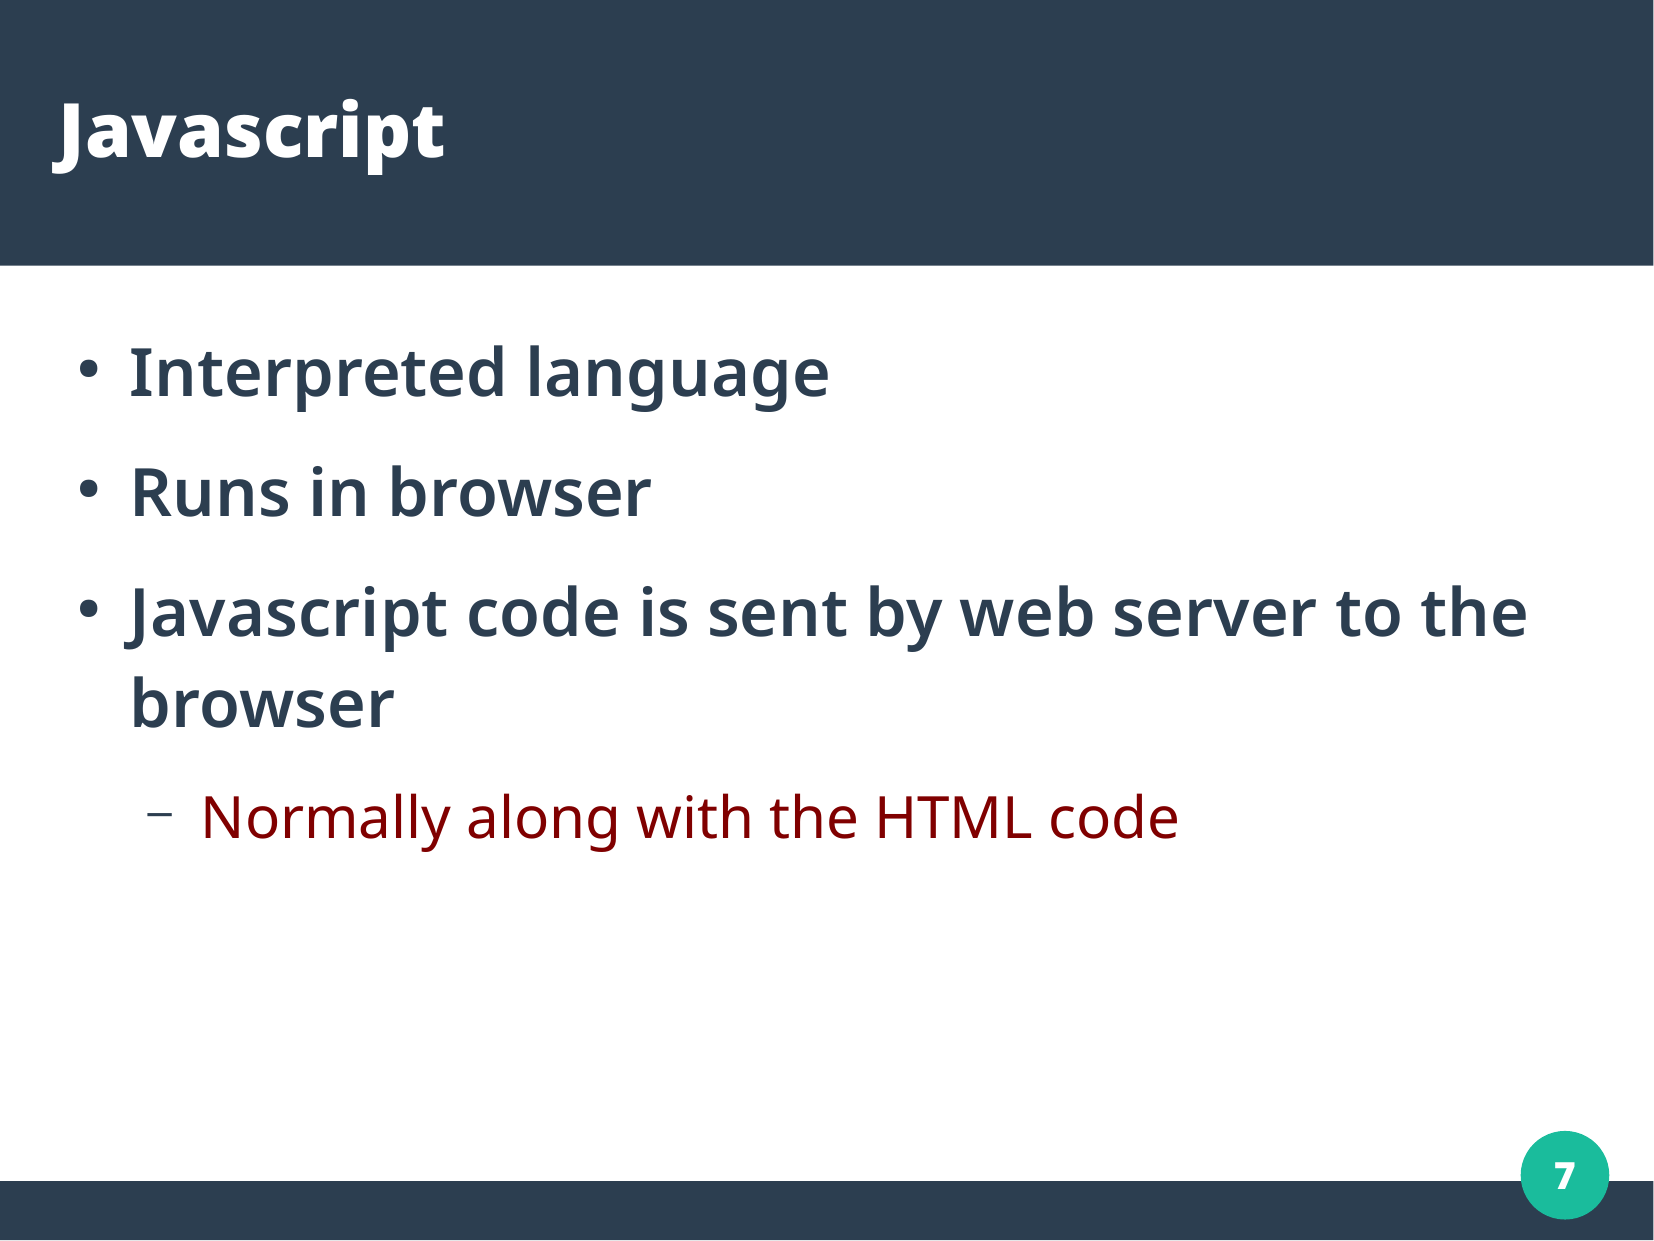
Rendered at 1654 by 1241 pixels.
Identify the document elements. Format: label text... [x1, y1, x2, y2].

list Interpreted language Runs in browser Javascript code is sent by web server to the browser Normally along with the HTML code [59, 324, 1595, 1152]
title Javascript [59, 49, 1595, 207]
